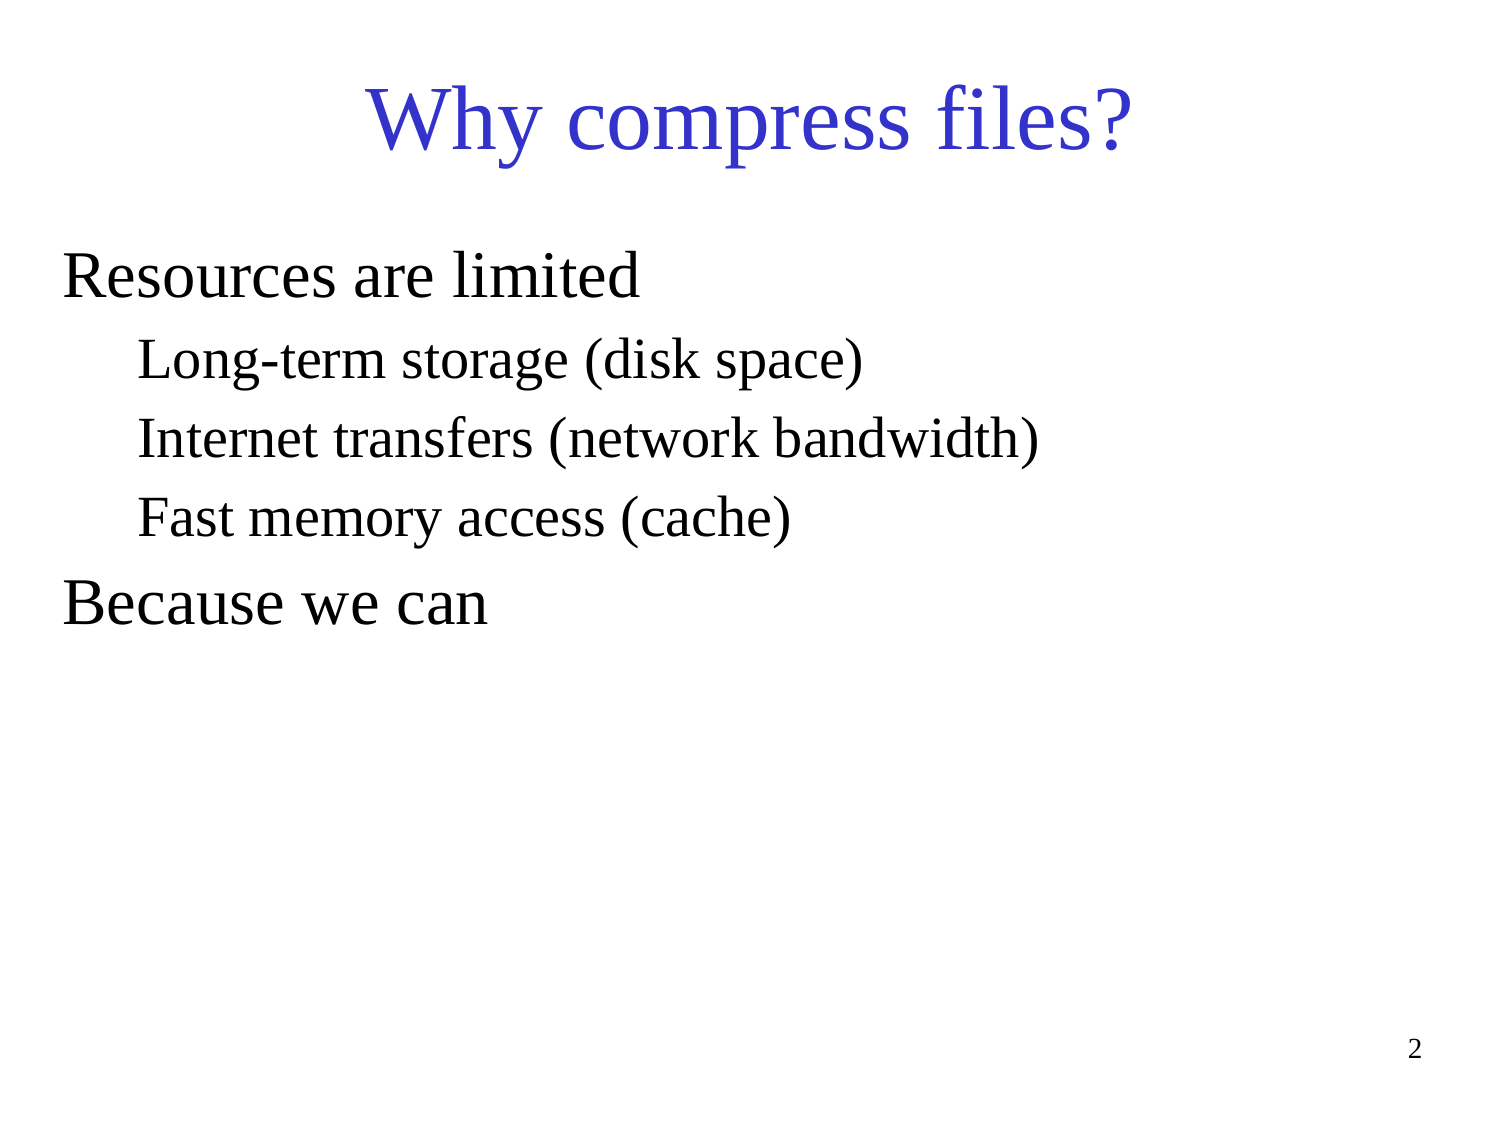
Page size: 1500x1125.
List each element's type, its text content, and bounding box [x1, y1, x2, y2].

title Why compress files? [112, 37, 1388, 201]
list Resources are limited Long-term storage (disk space) Internet transfers (network bandwidth) Fast memory access (cache) Because we can [62, 237, 1426, 1051]
